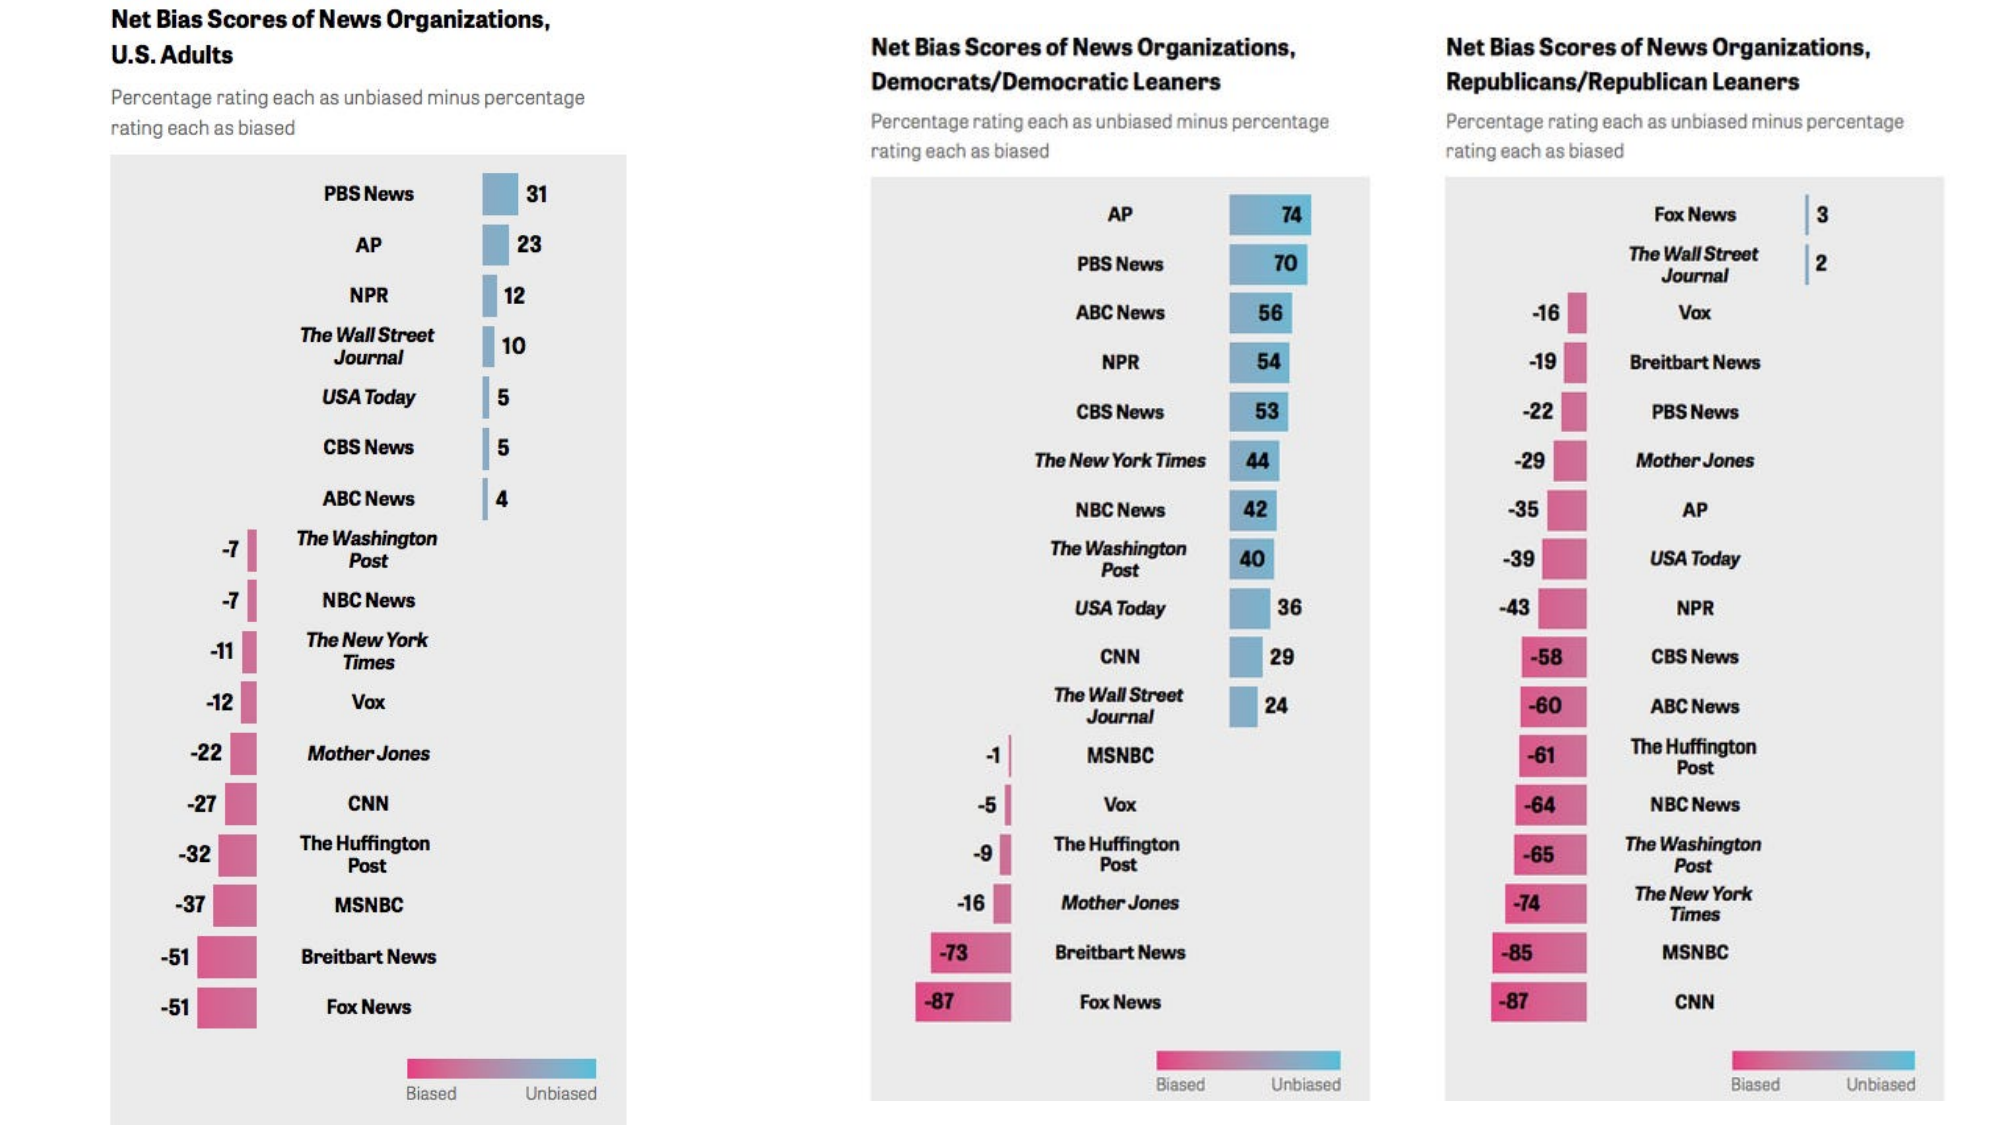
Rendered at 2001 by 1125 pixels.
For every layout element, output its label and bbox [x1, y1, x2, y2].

picture [109, 0, 628, 1125]
picture [861, 24, 1956, 1101]
